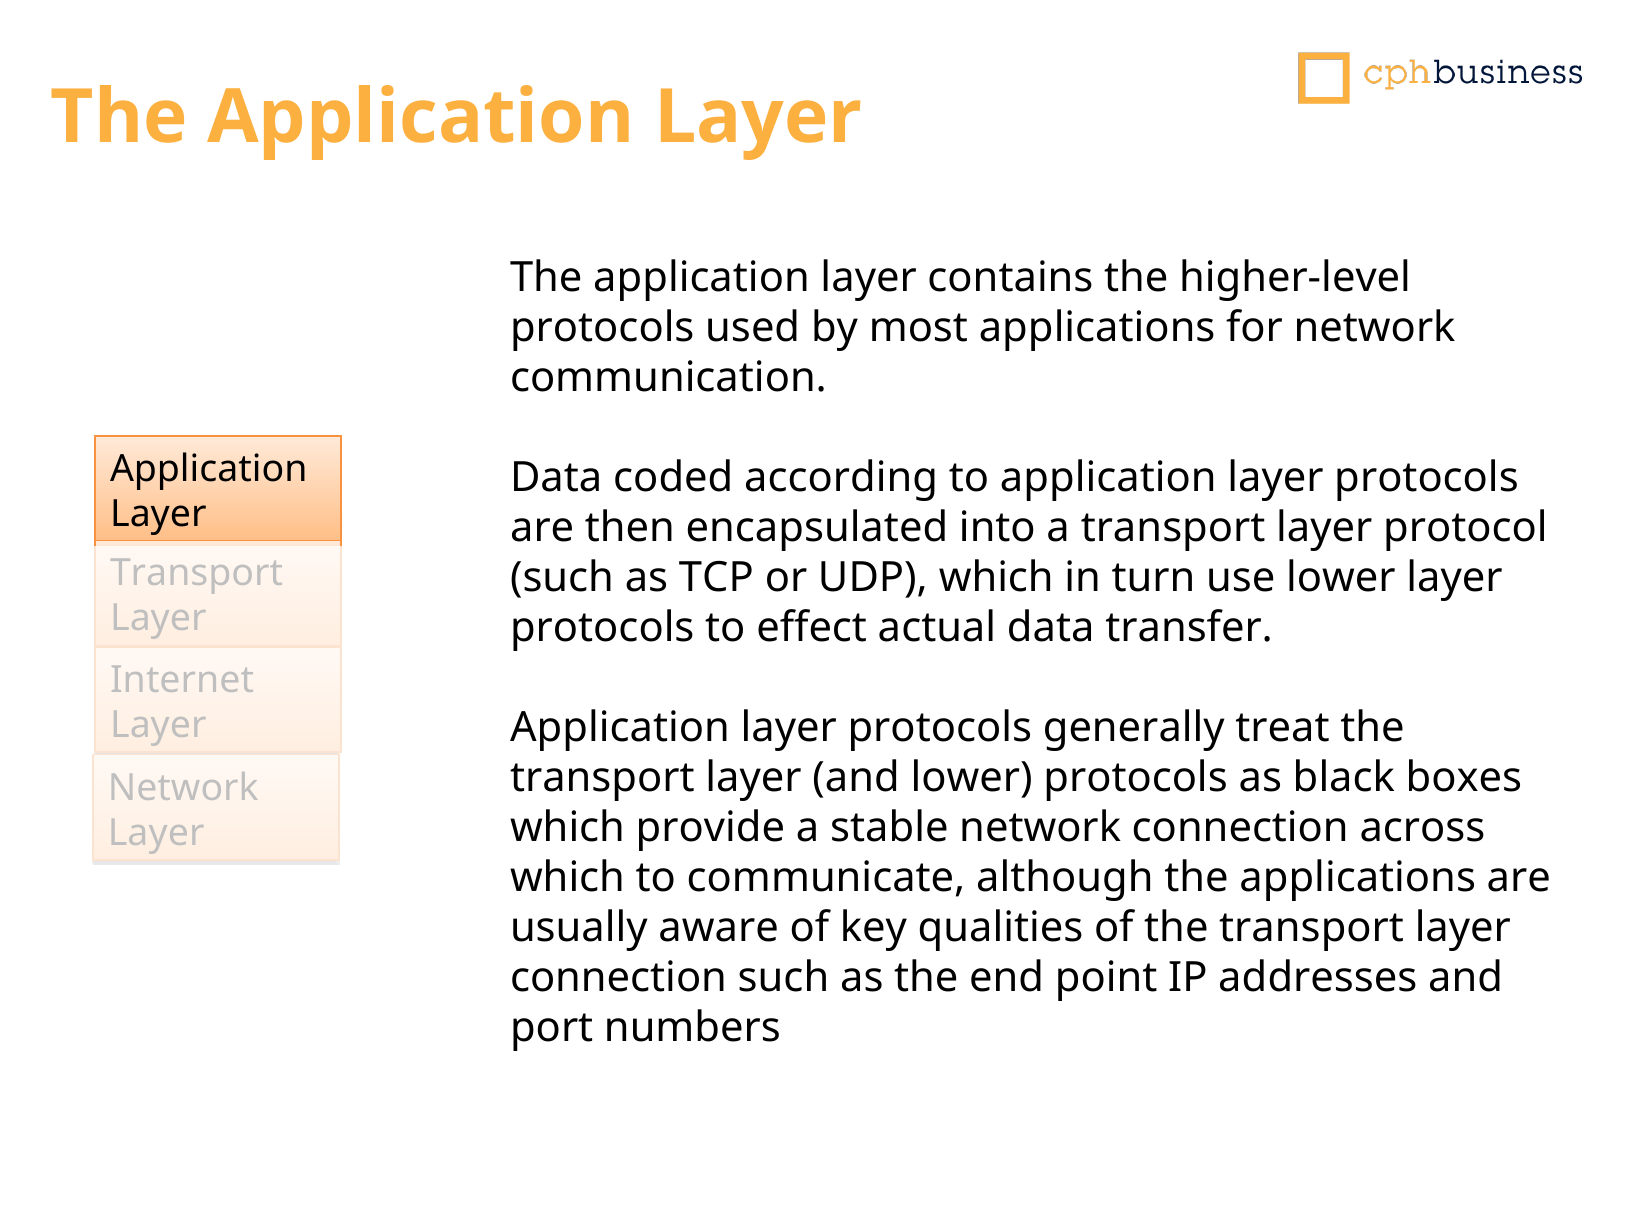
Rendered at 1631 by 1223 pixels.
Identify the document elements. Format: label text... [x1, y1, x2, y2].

text_box Application Layer [95, 435, 342, 540]
picture [1247, 1, 1631, 155]
text_box [75, 546, 365, 882]
text_box The Application Layer [36, 59, 1371, 183]
text_box Transport Layer [95, 540, 342, 546]
text_box The application layer contains the higher-level protocols used by most applications for network communication. Data coded according to application layer protocols are then encapsulated into a transport layer protocol (such as TCP or UDP), which in turn use lower layer protocols to effect actual data transfer. Application layer protocols generally treat the transport layer (and lower) protocols as black boxes which provide a stable network connection across which to communicate, although the applications are usually aware of key qualities of the transport layer connection such as the end point IP addresses and port numbers [495, 241, 1588, 1058]
